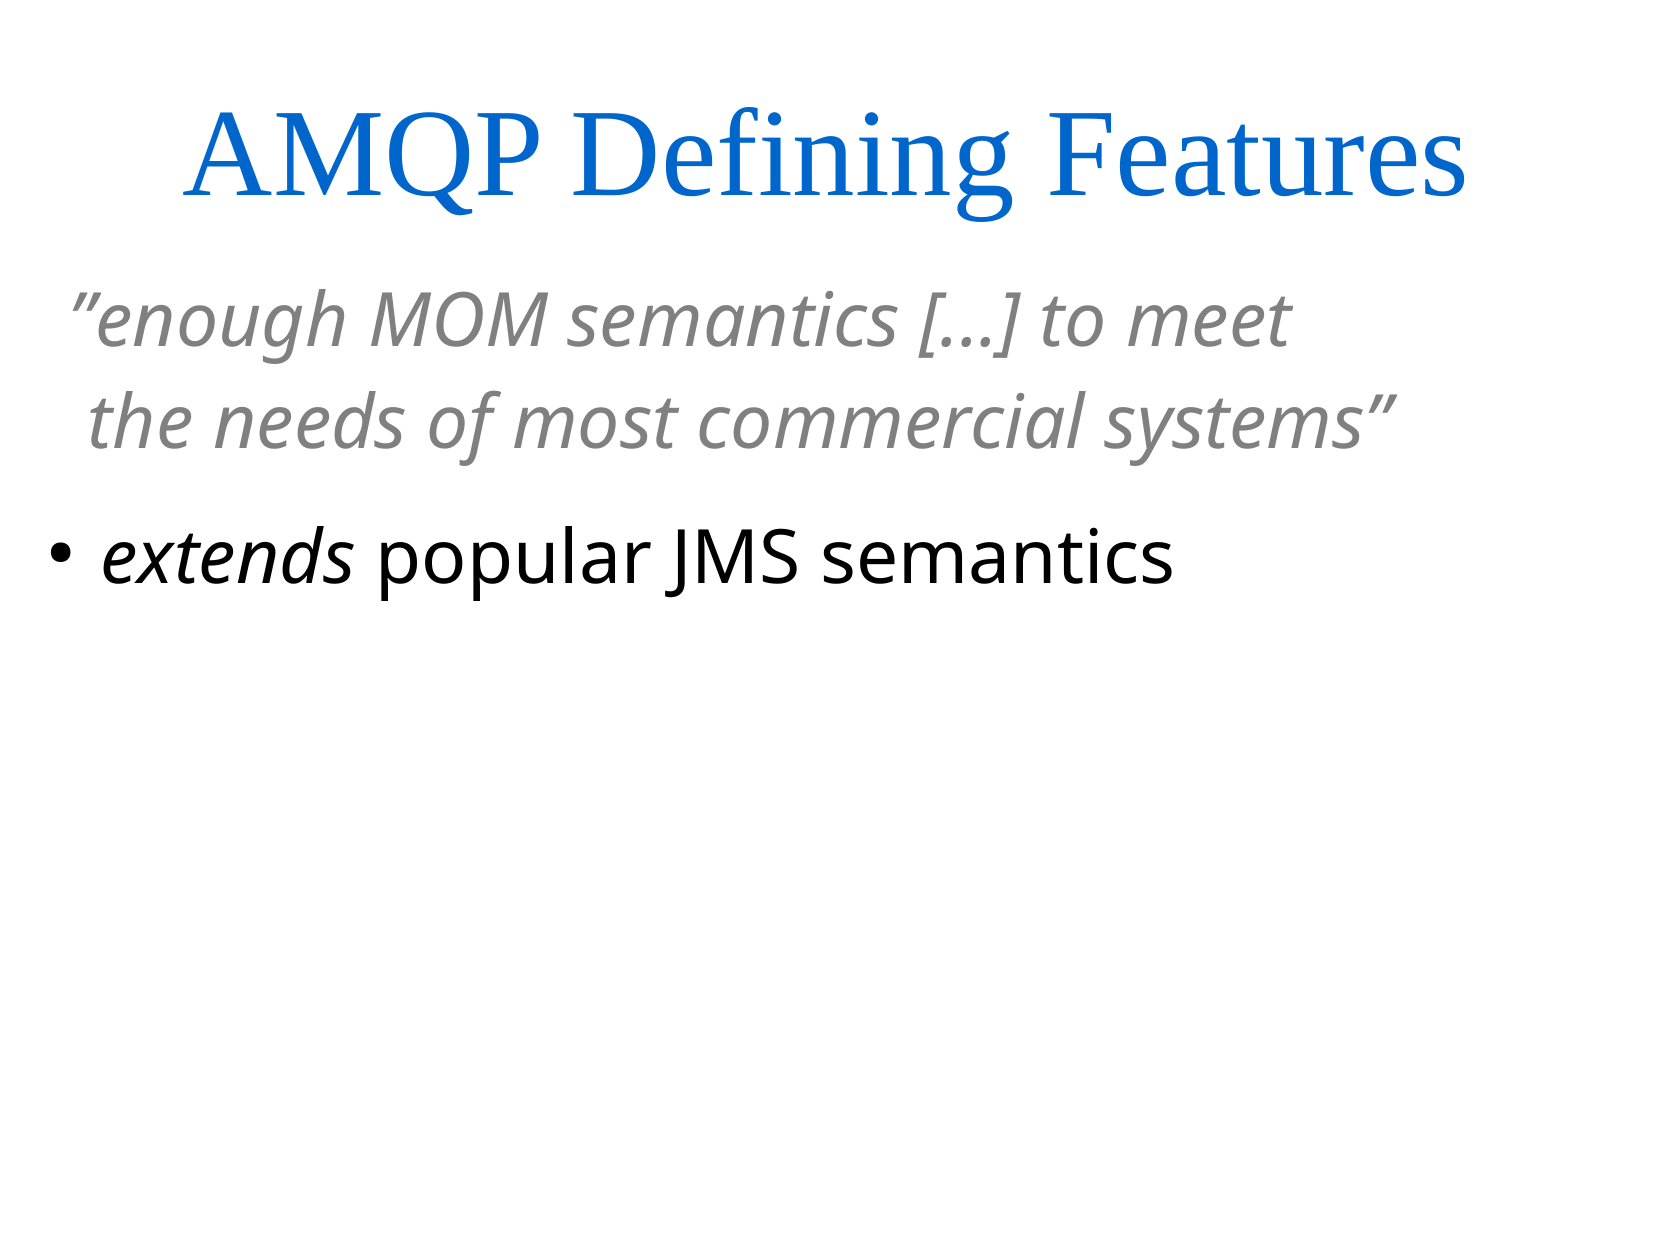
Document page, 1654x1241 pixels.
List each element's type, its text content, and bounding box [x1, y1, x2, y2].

title AMQP Defining Features [82, 49, 1571, 257]
list ”enough MOM semantics [...] to meet the needs of most commercial systems” extends popular JMS semantics [29, 265, 1613, 1158]
